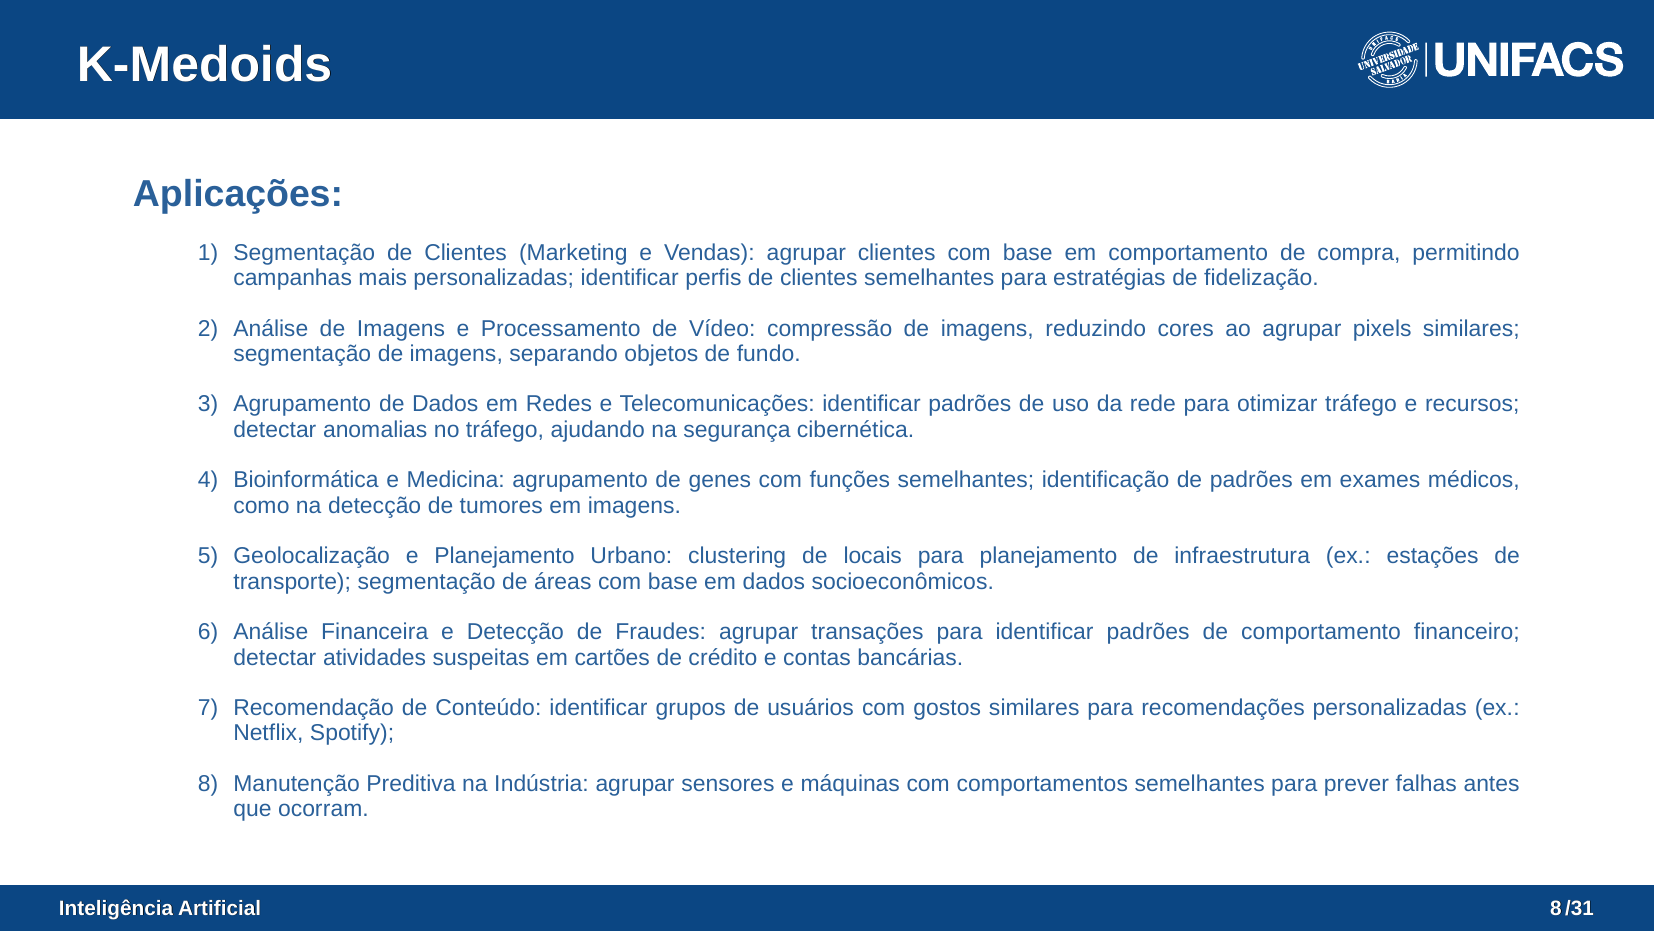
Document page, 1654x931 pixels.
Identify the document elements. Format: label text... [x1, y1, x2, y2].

text_box K-Medoids [76, 7, 1241, 120]
text_box Aplicações: Segmentação de Clientes (Marketing e Vendas): agrupar clientes com base em comportamento de compra, permitindo campanhas mais personalizadas; identificar perfis de clientes semelhantes para estratégias de fidelização. Análise de Imagens e Processamento de Vídeo: compressão de imagens, reduzindo cores ao agrupar pixels similares; segmentação de imagens, separando objetos de fundo. Agrupamento de Dados em Redes e Telecomunicações: identificar padrões de uso da rede para otimizar tráfego e recursos; detectar anomalias no tráfego, ajudando na segurança cibernética. Bioinformática e Medicina: agrupamento de genes com funções semelhantes; identificação de padrões em exames médicos, como na detecção de tumores em imagens. Geolocalização e Planejamento Urbano: clustering de locais para planejamento de infraestrutura (ex.: estações de transporte); segmentação de áreas com base em dados socioeconômicos. Análise Financeira e Detecção de Fraudes: agrupar transações para identificar padrões de comportamento financeiro; detectar atividades suspeitas em cartões de crédito e contas bancárias. Recomendação de Conteúdo: identificar grupos de usuários com gostos similares para recomendações personalizadas (ex.: Netflix, Spotify); Manutenção Preditiva na Indústria: agrupar sensores e máquinas com comportamentos semelhantes para prever falhas antes que ocorram. [118, 165, 1536, 829]
